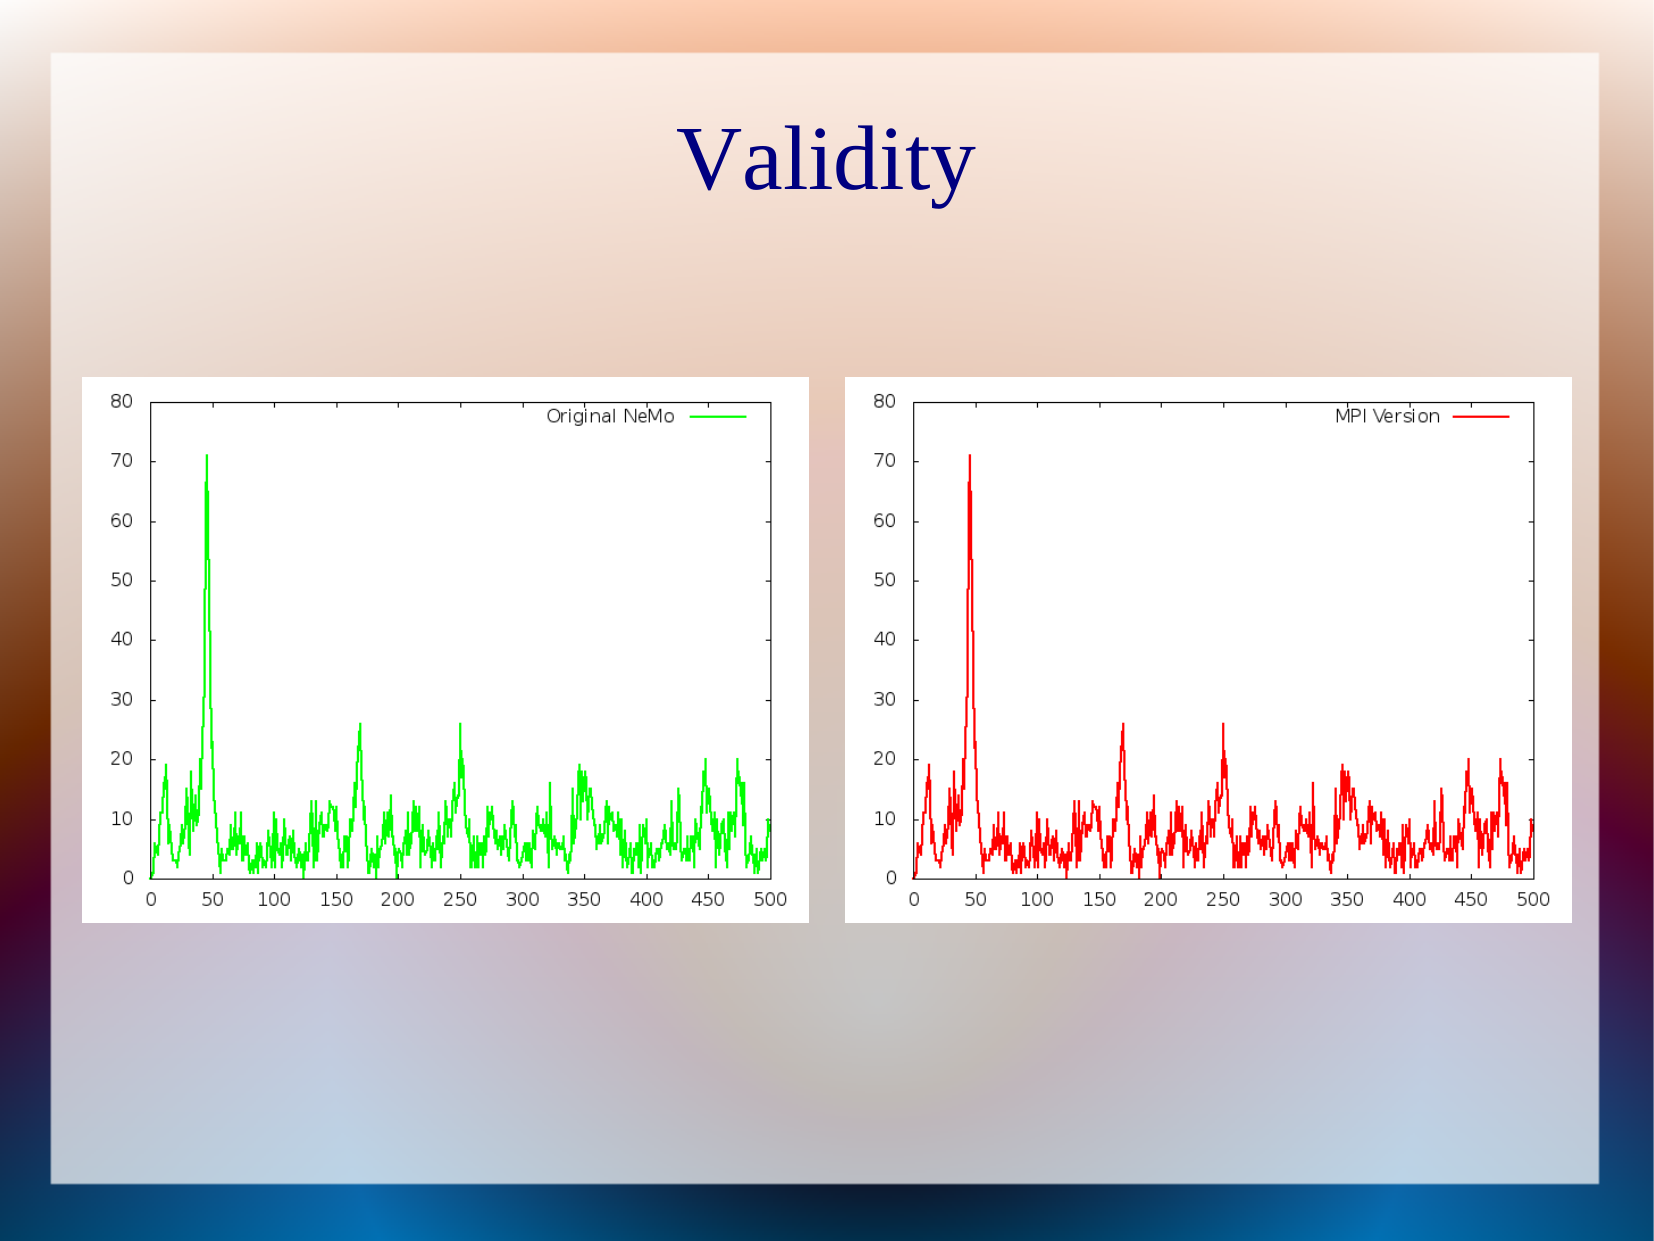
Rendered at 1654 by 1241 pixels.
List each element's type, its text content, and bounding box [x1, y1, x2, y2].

picture [0, 0, 1654, 1241]
title Validity [82, 55, 1571, 263]
